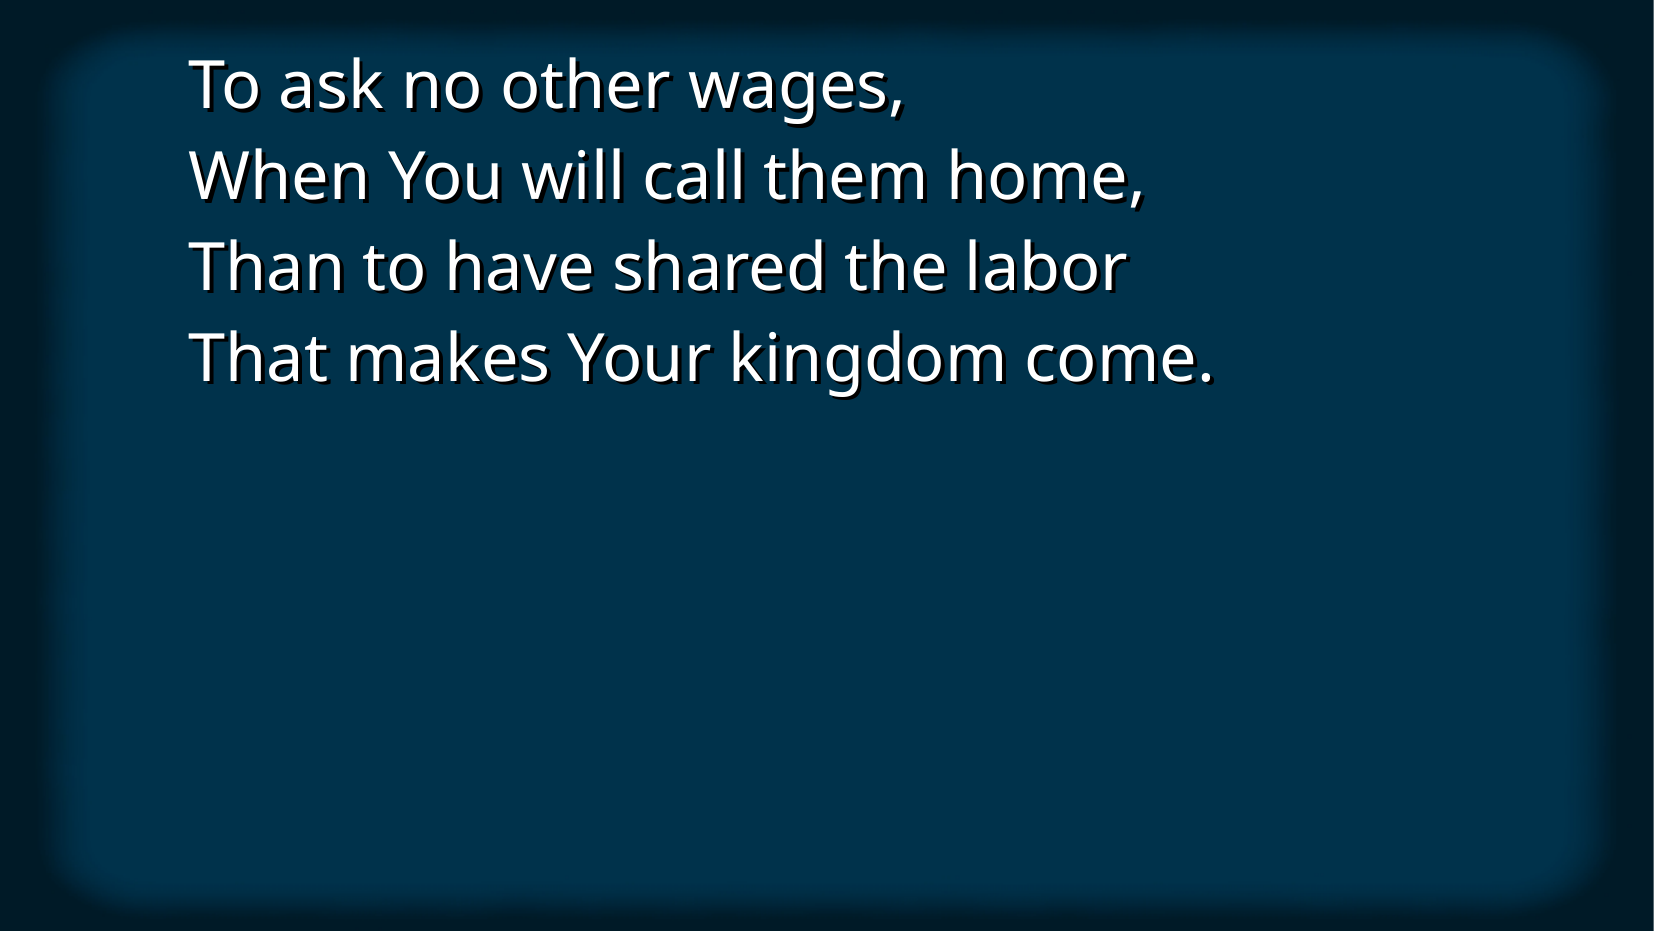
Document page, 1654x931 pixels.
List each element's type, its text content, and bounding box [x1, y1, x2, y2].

text_box To ask no other wages, When You will call them home, Than to have shared the labor That makes Your kingdom come. [105, 30, 1546, 400]
picture [0, 0, 1654, 931]
